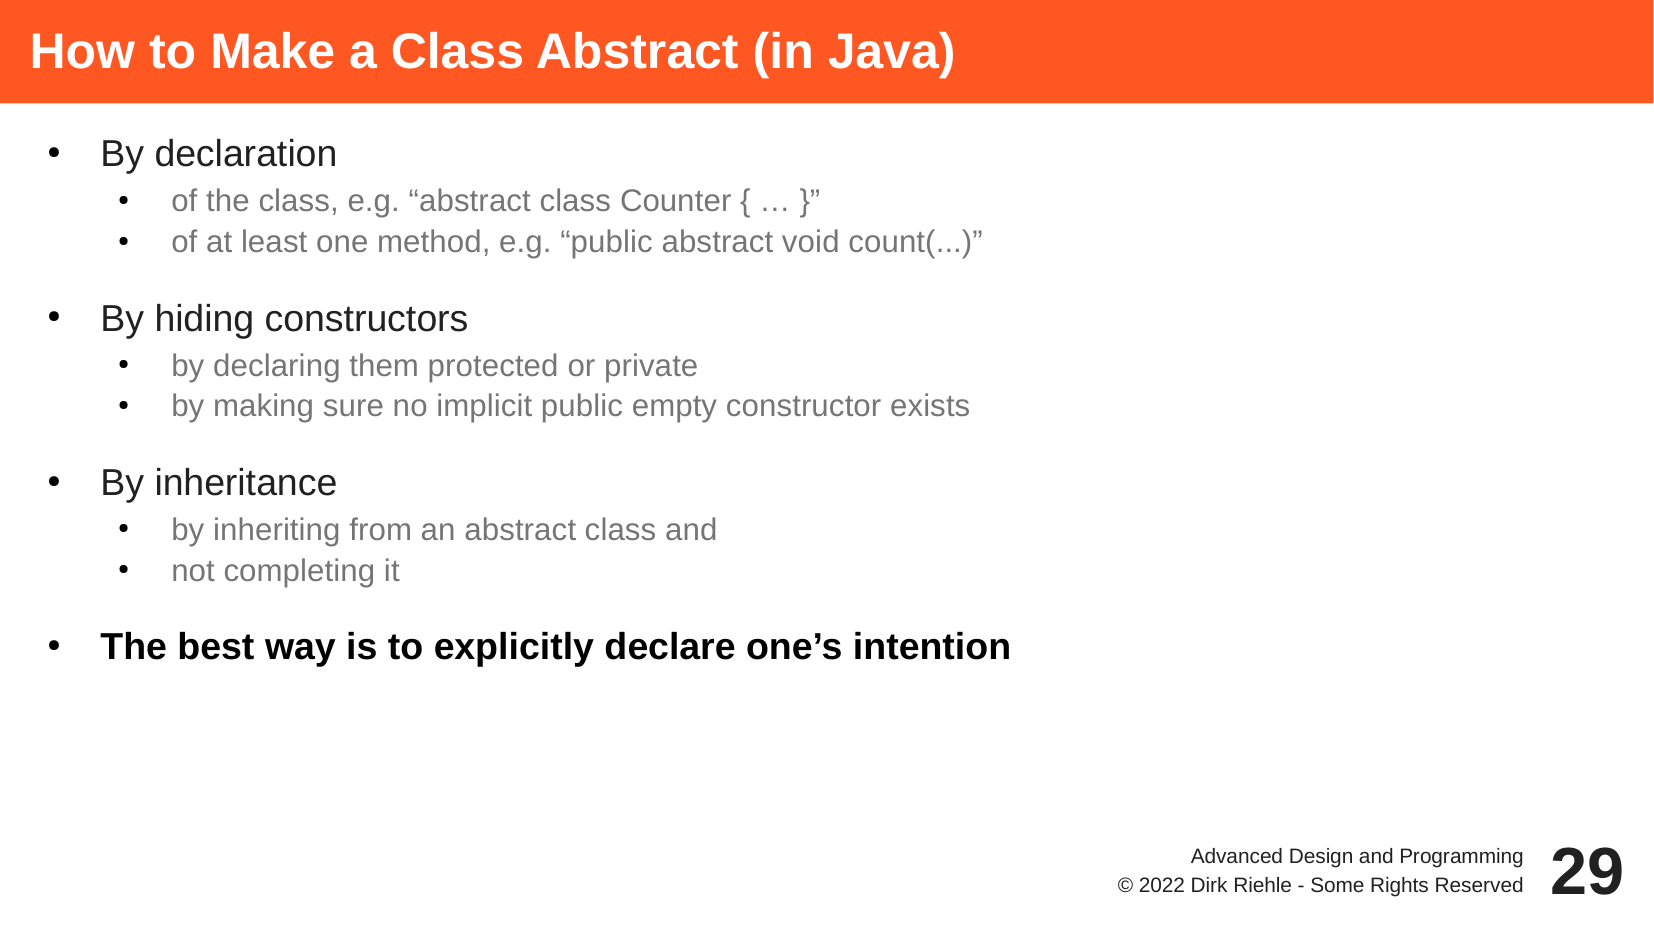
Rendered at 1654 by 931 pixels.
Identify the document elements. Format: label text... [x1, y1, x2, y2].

title How to Make a Class Abstract (in Java) [0, 0, 1654, 104]
list By declaration of the class, e.g. “abstract class Counter { … }” of at least one method, e.g. “public abstract void count(...)” By hiding constructors by declaring them protected or private by making sure no implicit public empty constructor exists By inheritance by inheriting from an abstract class and not completing it The best way is to explicitly declare one’s intention [29, 132, 1625, 813]
